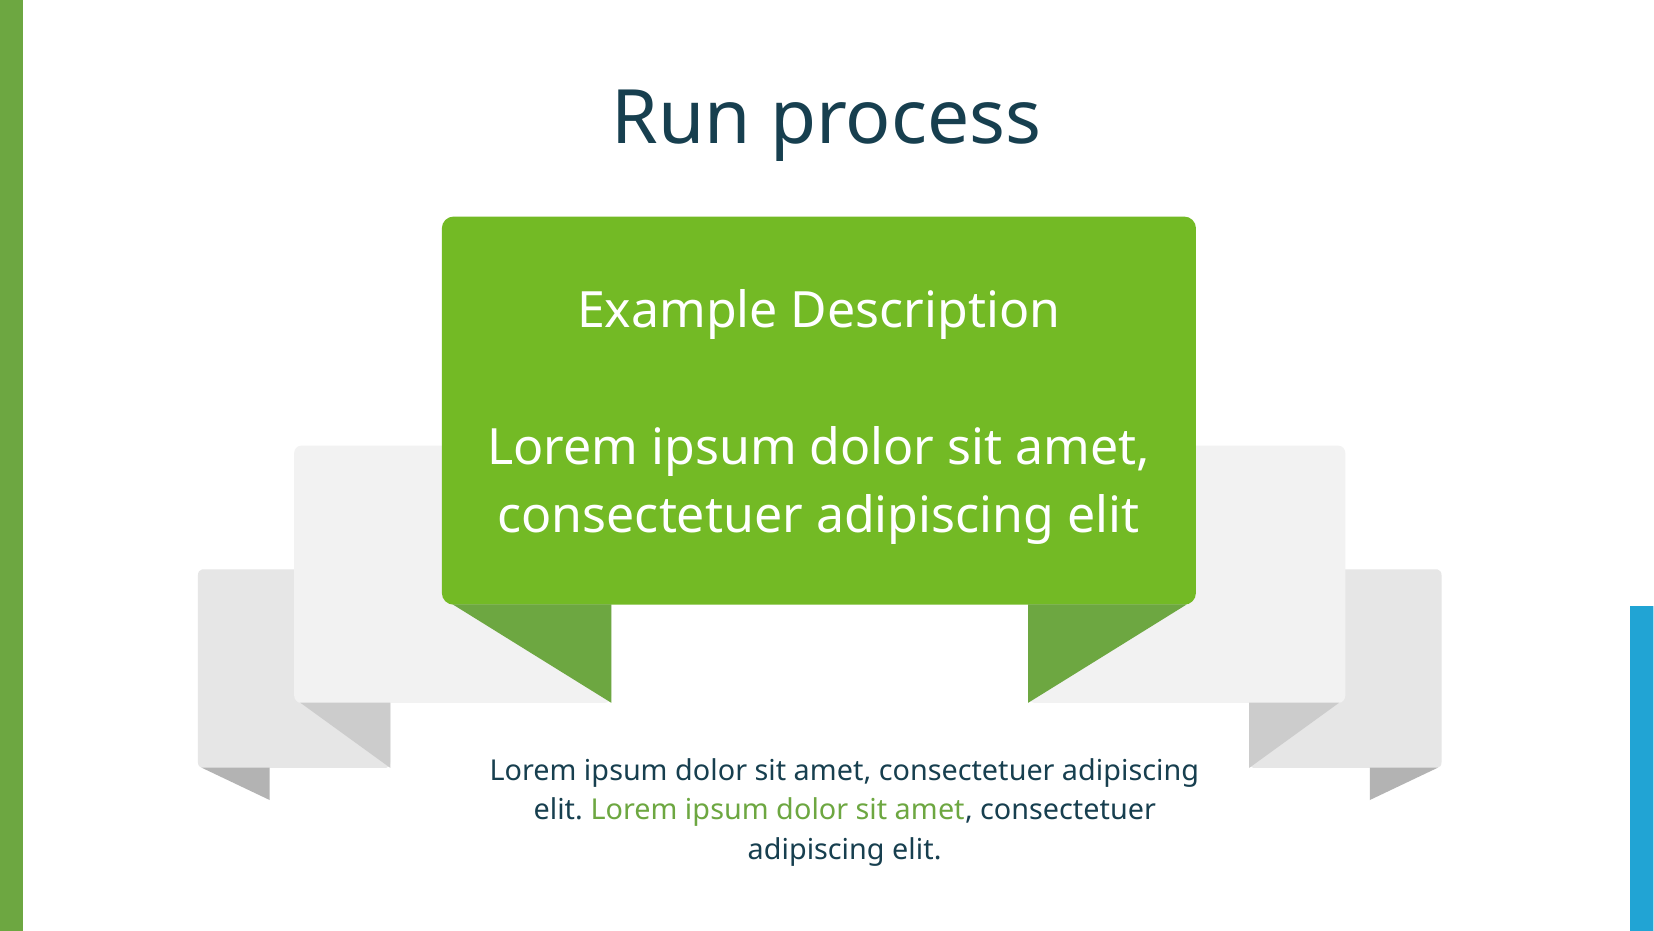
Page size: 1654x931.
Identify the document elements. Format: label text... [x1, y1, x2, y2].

text_box Example Description Lorem ipsum dolor sit amet, consectetuer adipiscing elit [441, 216, 1196, 605]
title Run process [82, 37, 1571, 193]
text_box [197, 445, 612, 801]
text_box [1028, 445, 1442, 801]
list Lorem ipsum dolor sit amet, consectetuer adipiscing elit. Lorem ipsum dolor sit amet, consectetuer adipiscing elit. [420, 750, 1216, 871]
